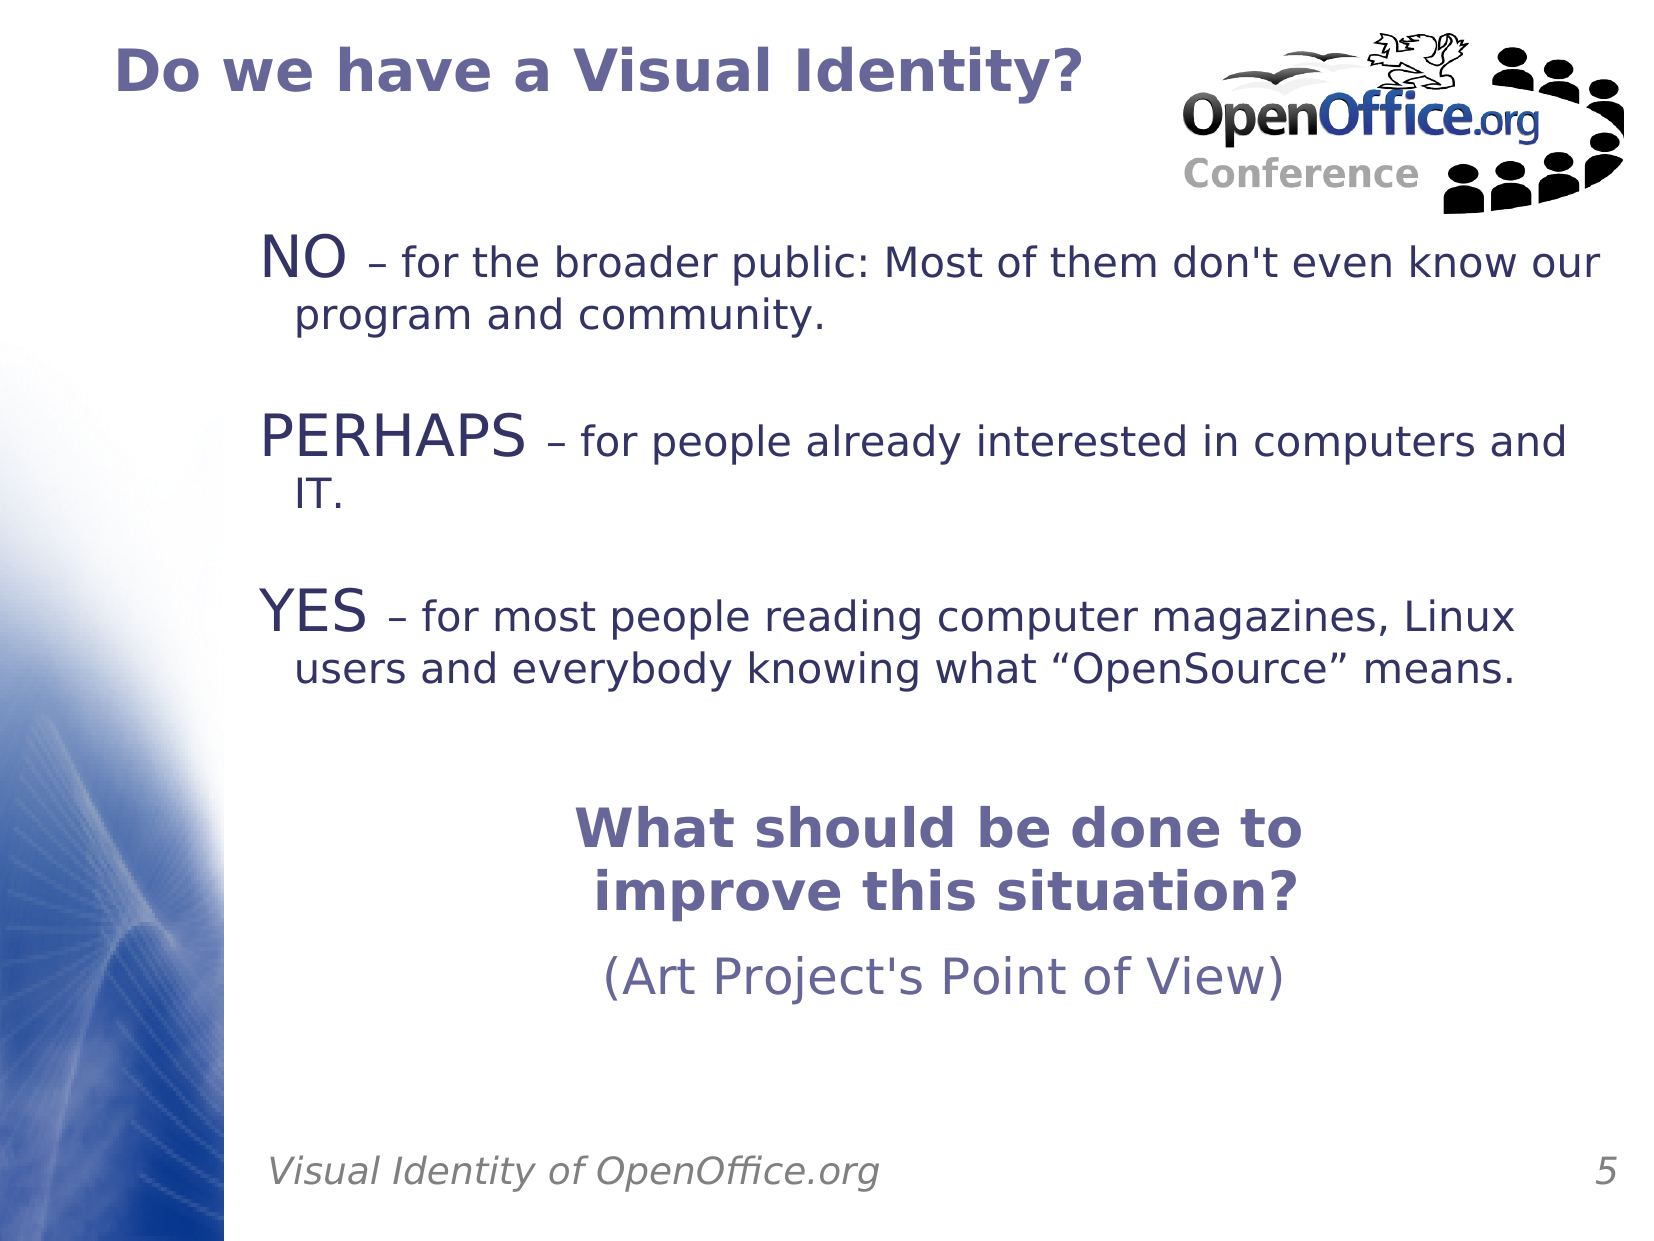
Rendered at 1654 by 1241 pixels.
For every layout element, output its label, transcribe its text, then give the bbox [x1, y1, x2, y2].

picture [1183, 33, 1624, 214]
picture [0, 0, 224, 1241]
title Do we have a Visual Identity? [24, 15, 1123, 129]
list What should be done to improve this situation? (Art Project's Point of View) [418, 797, 1406, 1007]
list YES – for most people reading computer magazines, Linux users and everybody knowing what “OpenSource” means. [223, 577, 1619, 709]
list PERHAPS – for people already interested in computers and IT. [223, 402, 1619, 532]
list NO – for the broader public: Most of them don't even know our program and community. [223, 223, 1619, 355]
